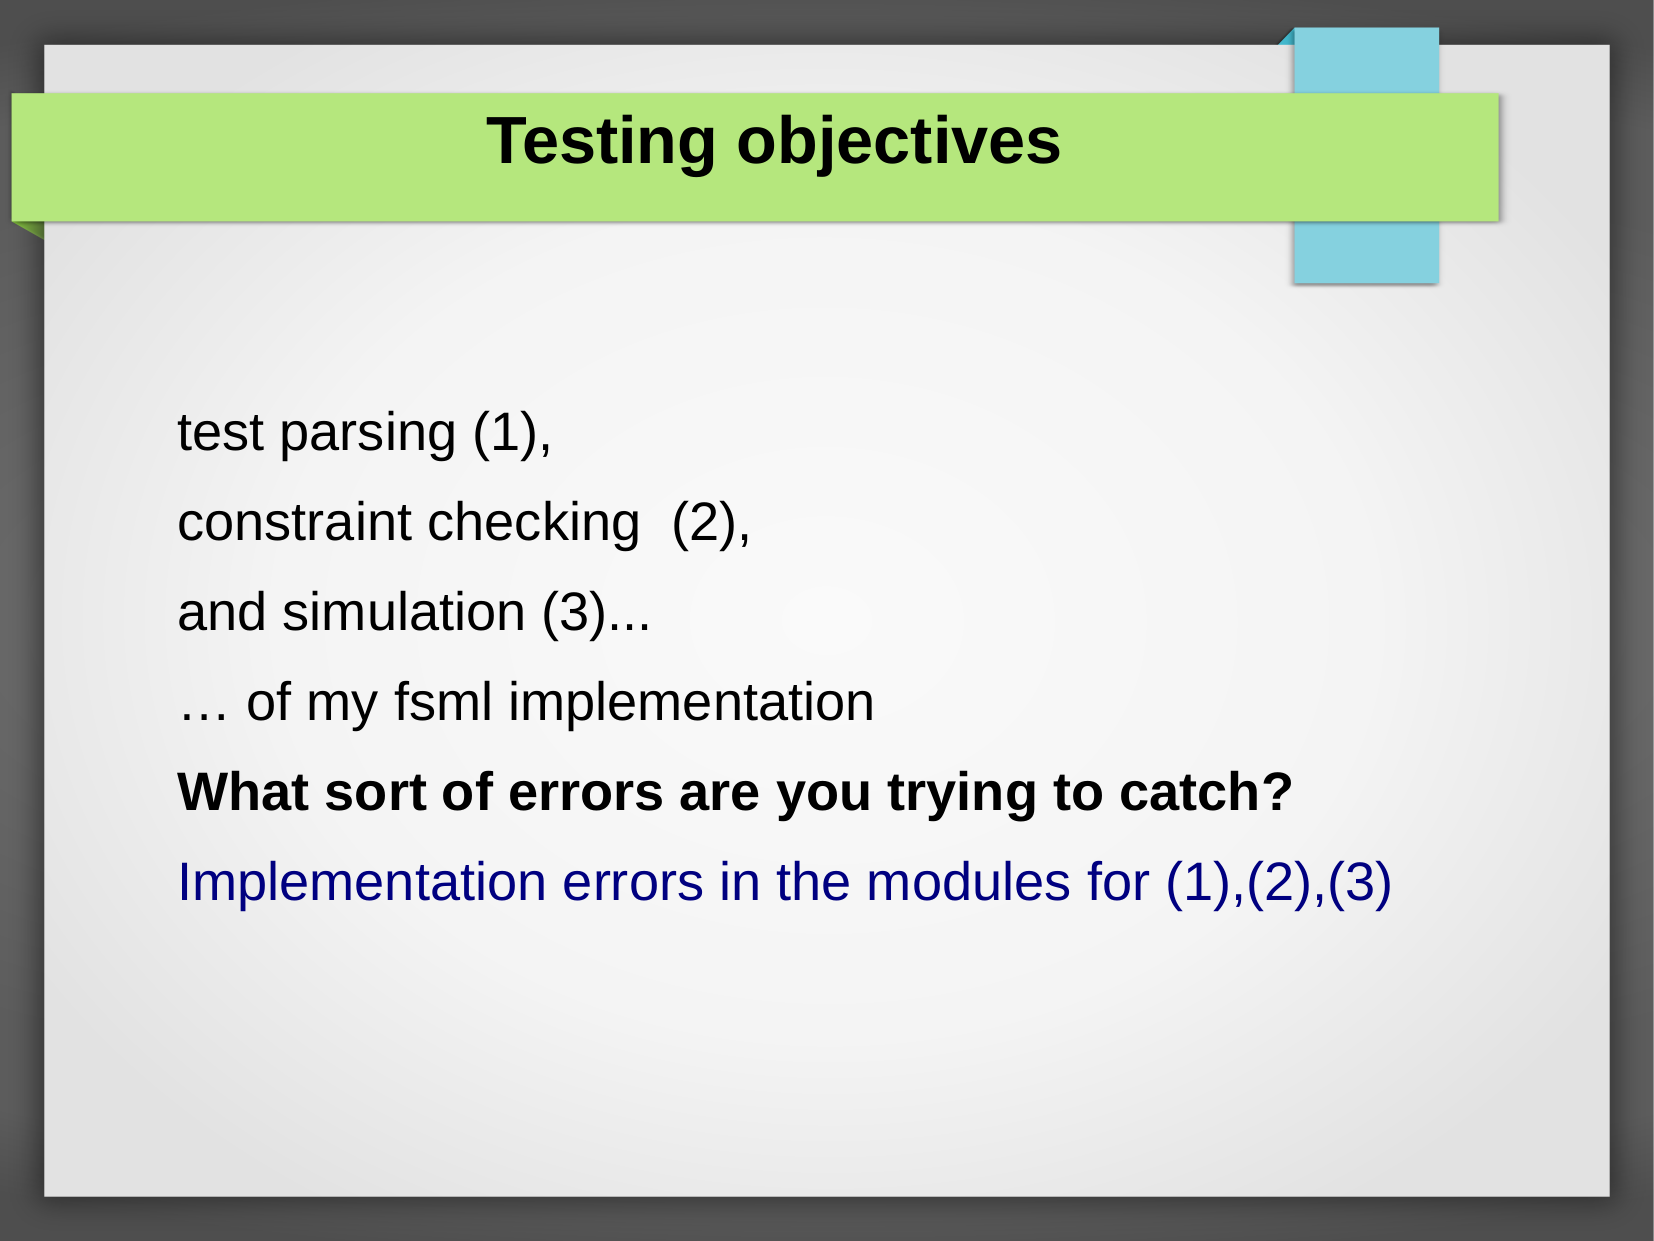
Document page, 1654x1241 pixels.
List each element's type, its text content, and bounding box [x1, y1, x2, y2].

text_box Testing objectives [448, 103, 1101, 179]
picture [0, 0, 1654, 1241]
list test parsing (1), constraint checking (2), and simulation (3)... … of my fsml implementation What sort of errors are you trying to catch? Implementation errors in the modules for (1),(2),(3) [106, 401, 1465, 1121]
